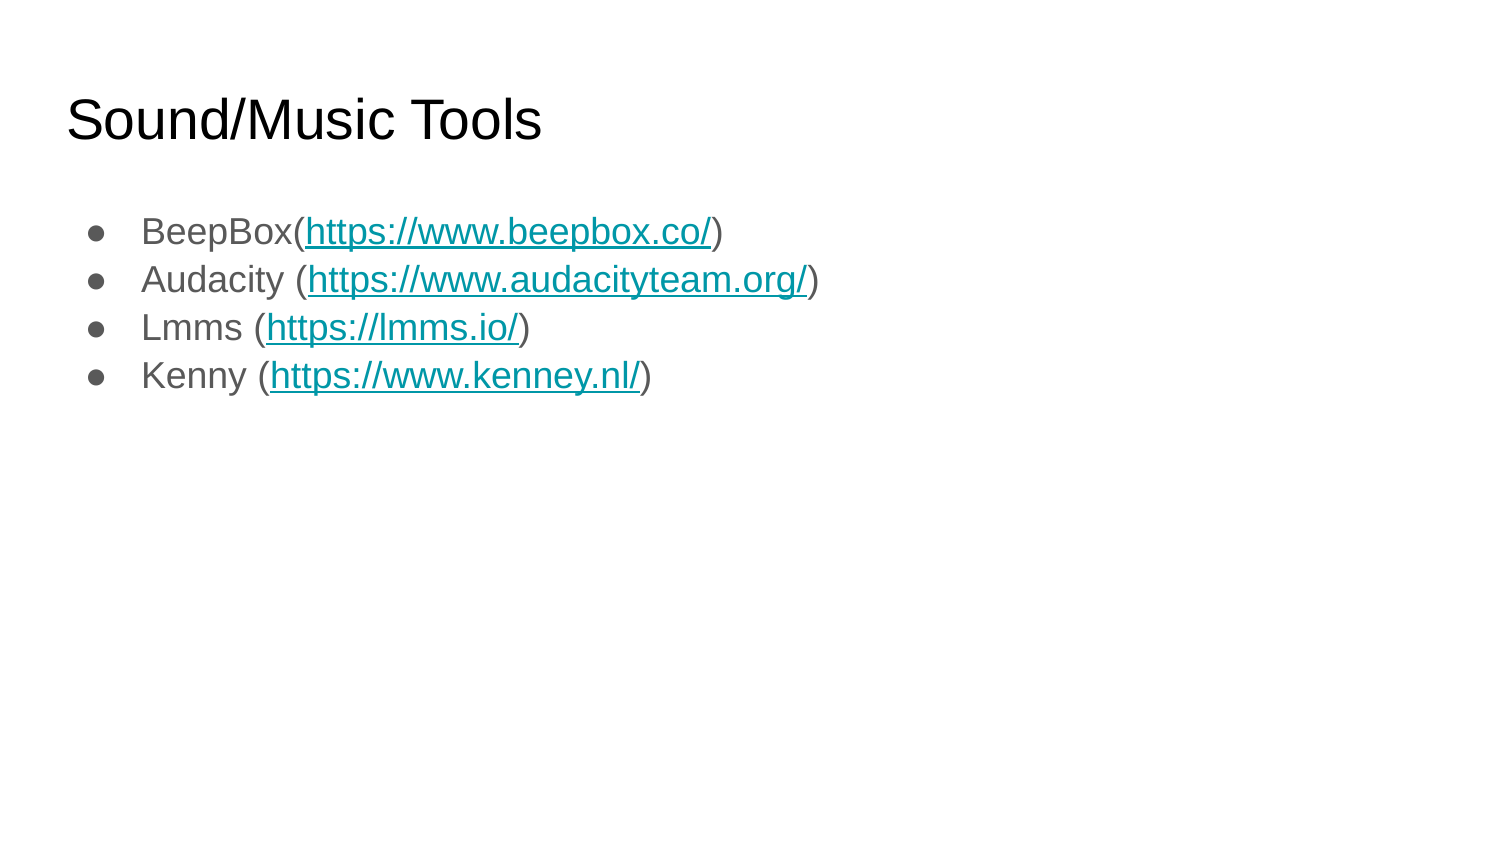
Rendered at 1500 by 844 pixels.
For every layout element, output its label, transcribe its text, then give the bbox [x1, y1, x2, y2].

title Sound/Music Tools [51, 72, 1449, 167]
list BeepBox(https://www.beepbox.co/) Audacity (https://www.audacityteam.org/) Lmms (https://lmms.io/) Kenny (https://www.kenney.nl/) [51, 189, 1449, 750]
